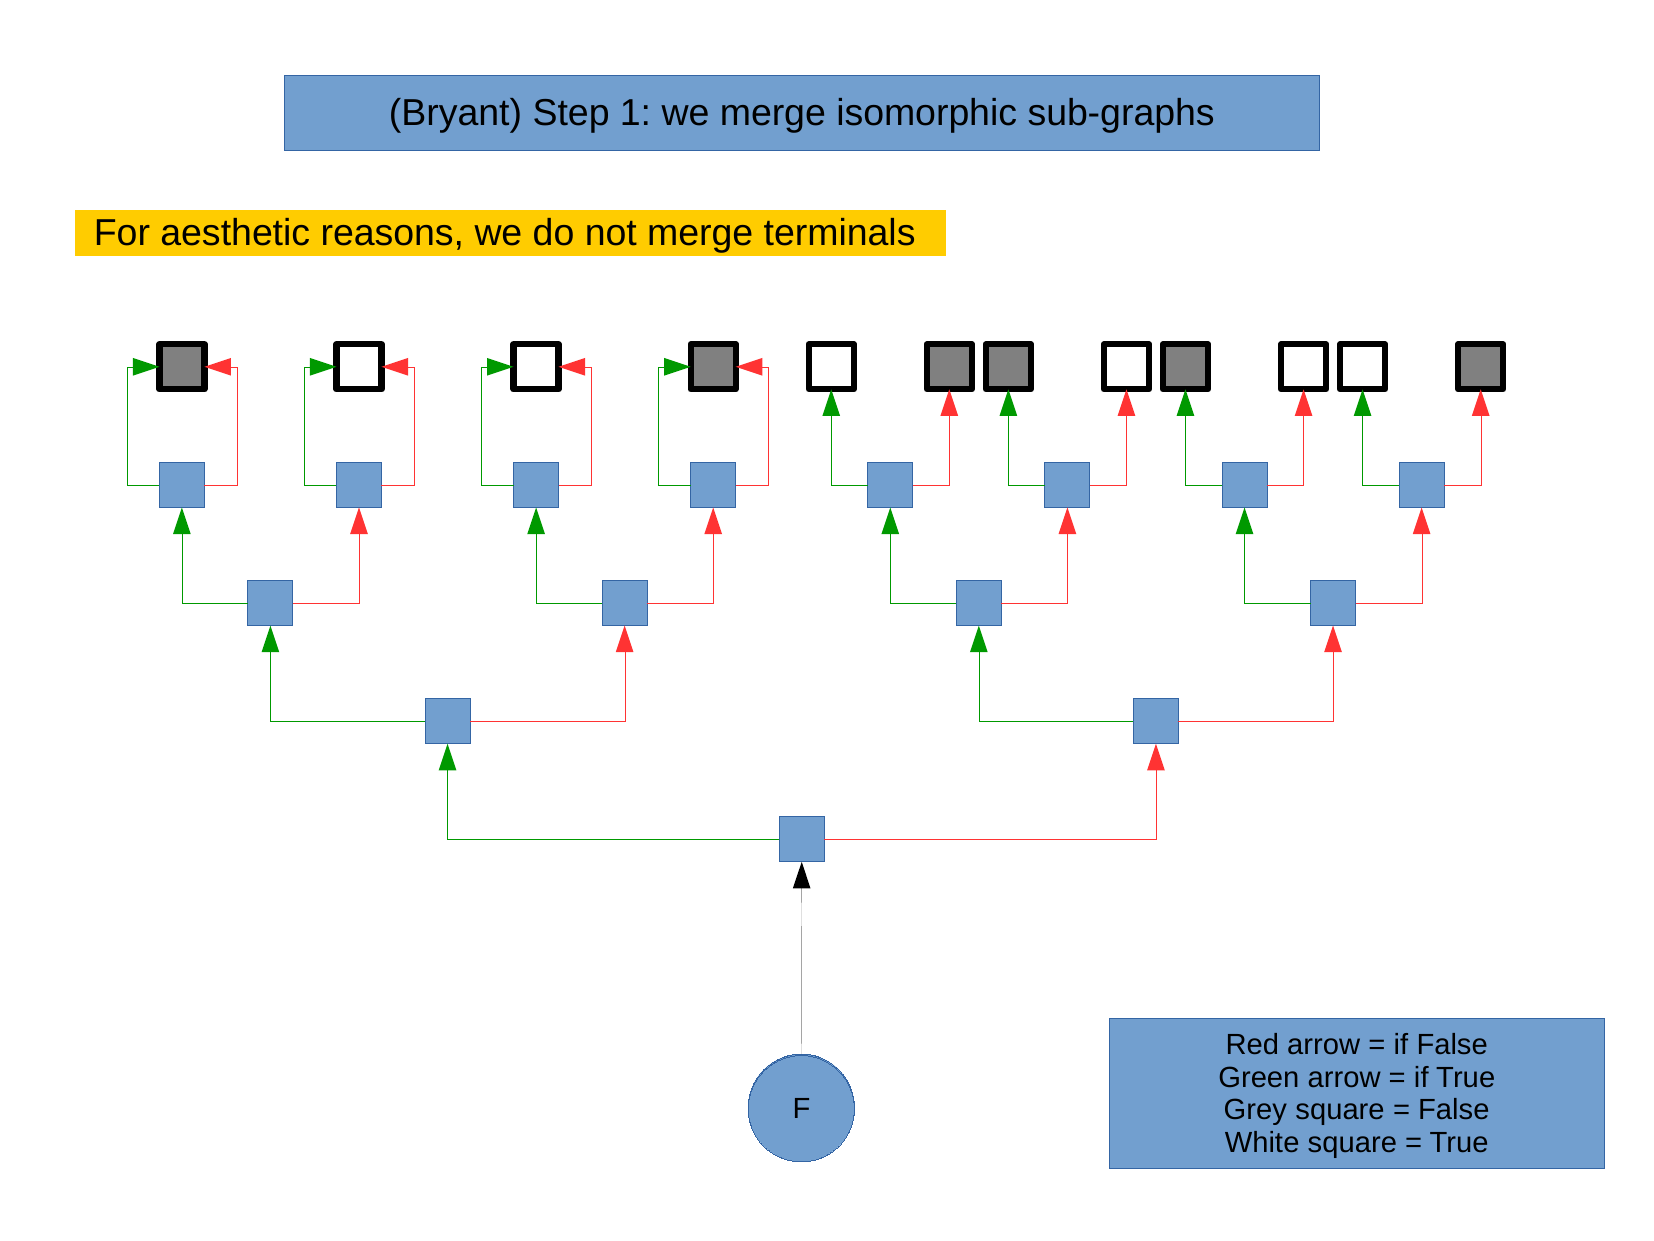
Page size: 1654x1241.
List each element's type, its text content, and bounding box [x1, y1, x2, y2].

text_box [779, 816, 825, 862]
text_box [336, 344, 382, 390]
text_box [690, 462, 736, 508]
text_box [1222, 462, 1268, 508]
text_box [956, 580, 1002, 626]
text_box [513, 344, 559, 390]
text_box [1458, 344, 1504, 390]
text_box [808, 344, 854, 390]
text_box [159, 462, 205, 508]
text_box [1399, 462, 1445, 508]
text_box Red arrow = if False Green arrow = if True Grey square = False White square = True [1109, 1018, 1605, 1169]
text_box [1133, 698, 1179, 744]
text_box [926, 344, 972, 390]
text_box [1281, 344, 1327, 390]
text_box [1044, 462, 1090, 508]
text_box [513, 462, 559, 508]
text_box [1162, 344, 1208, 390]
text_box [1310, 580, 1356, 626]
text_box For aesthetic reasons, we do not merge terminals [75, 210, 946, 256]
text_box F [748, 1055, 855, 1162]
text_box [425, 698, 471, 744]
text_box [159, 344, 205, 390]
text_box [867, 462, 913, 508]
text_box (Bryant) Step 1: we merge isomorphic sub-graphs [284, 75, 1320, 151]
text_box [690, 344, 736, 390]
text_box [602, 580, 648, 626]
text_box [336, 462, 382, 508]
text_box [1103, 344, 1149, 390]
text_box [247, 580, 293, 626]
text_box [985, 344, 1031, 390]
text_box [1340, 344, 1386, 390]
